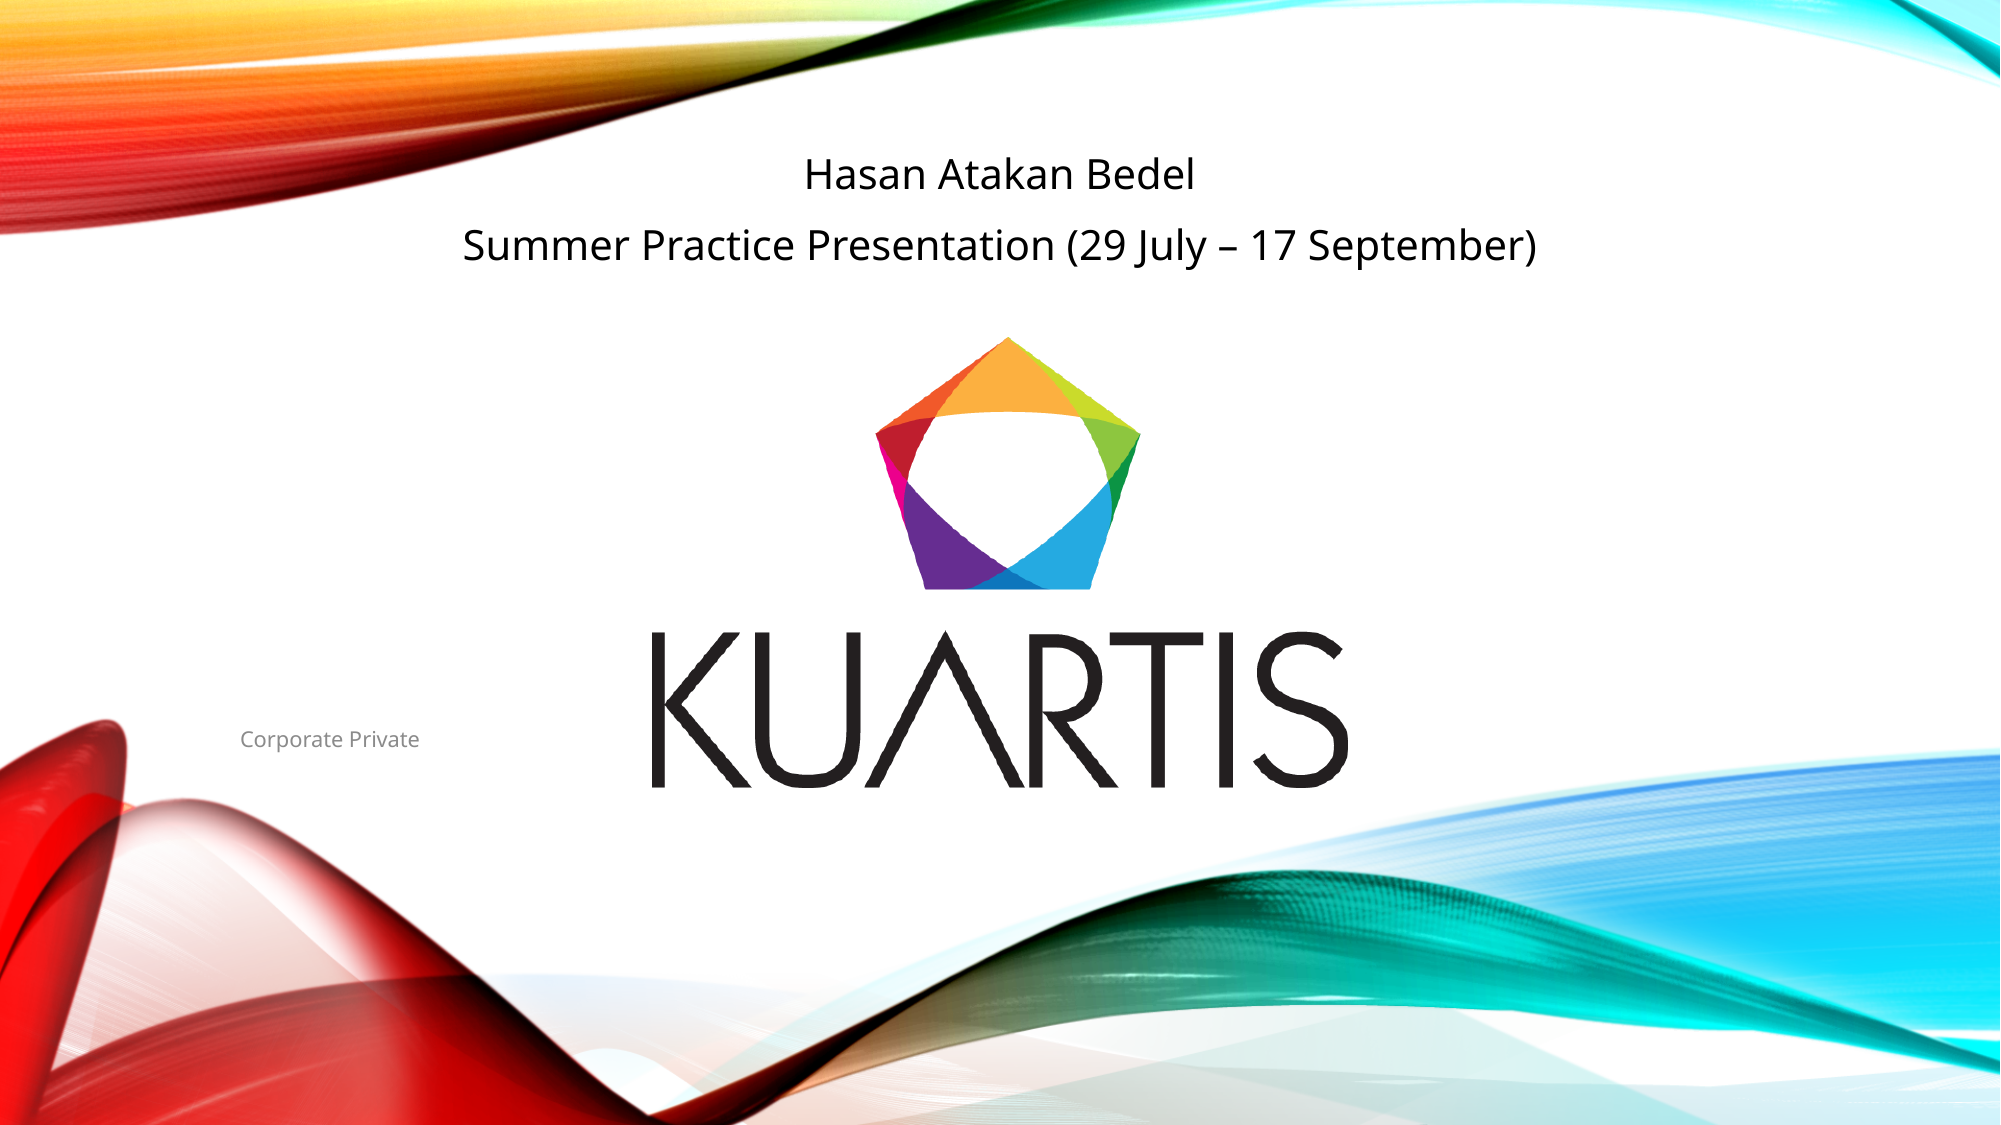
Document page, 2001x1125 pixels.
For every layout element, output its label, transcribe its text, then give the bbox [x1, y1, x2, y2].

picture [0, 337, 2000, 1125]
footer Corporate Private [225, 709, 1275, 770]
subtitle Hasan Atakan Bedel Summer Practice Presentation (29 July – 17 September) [225, 140, 1775, 325]
picture [0, 0, 2000, 237]
